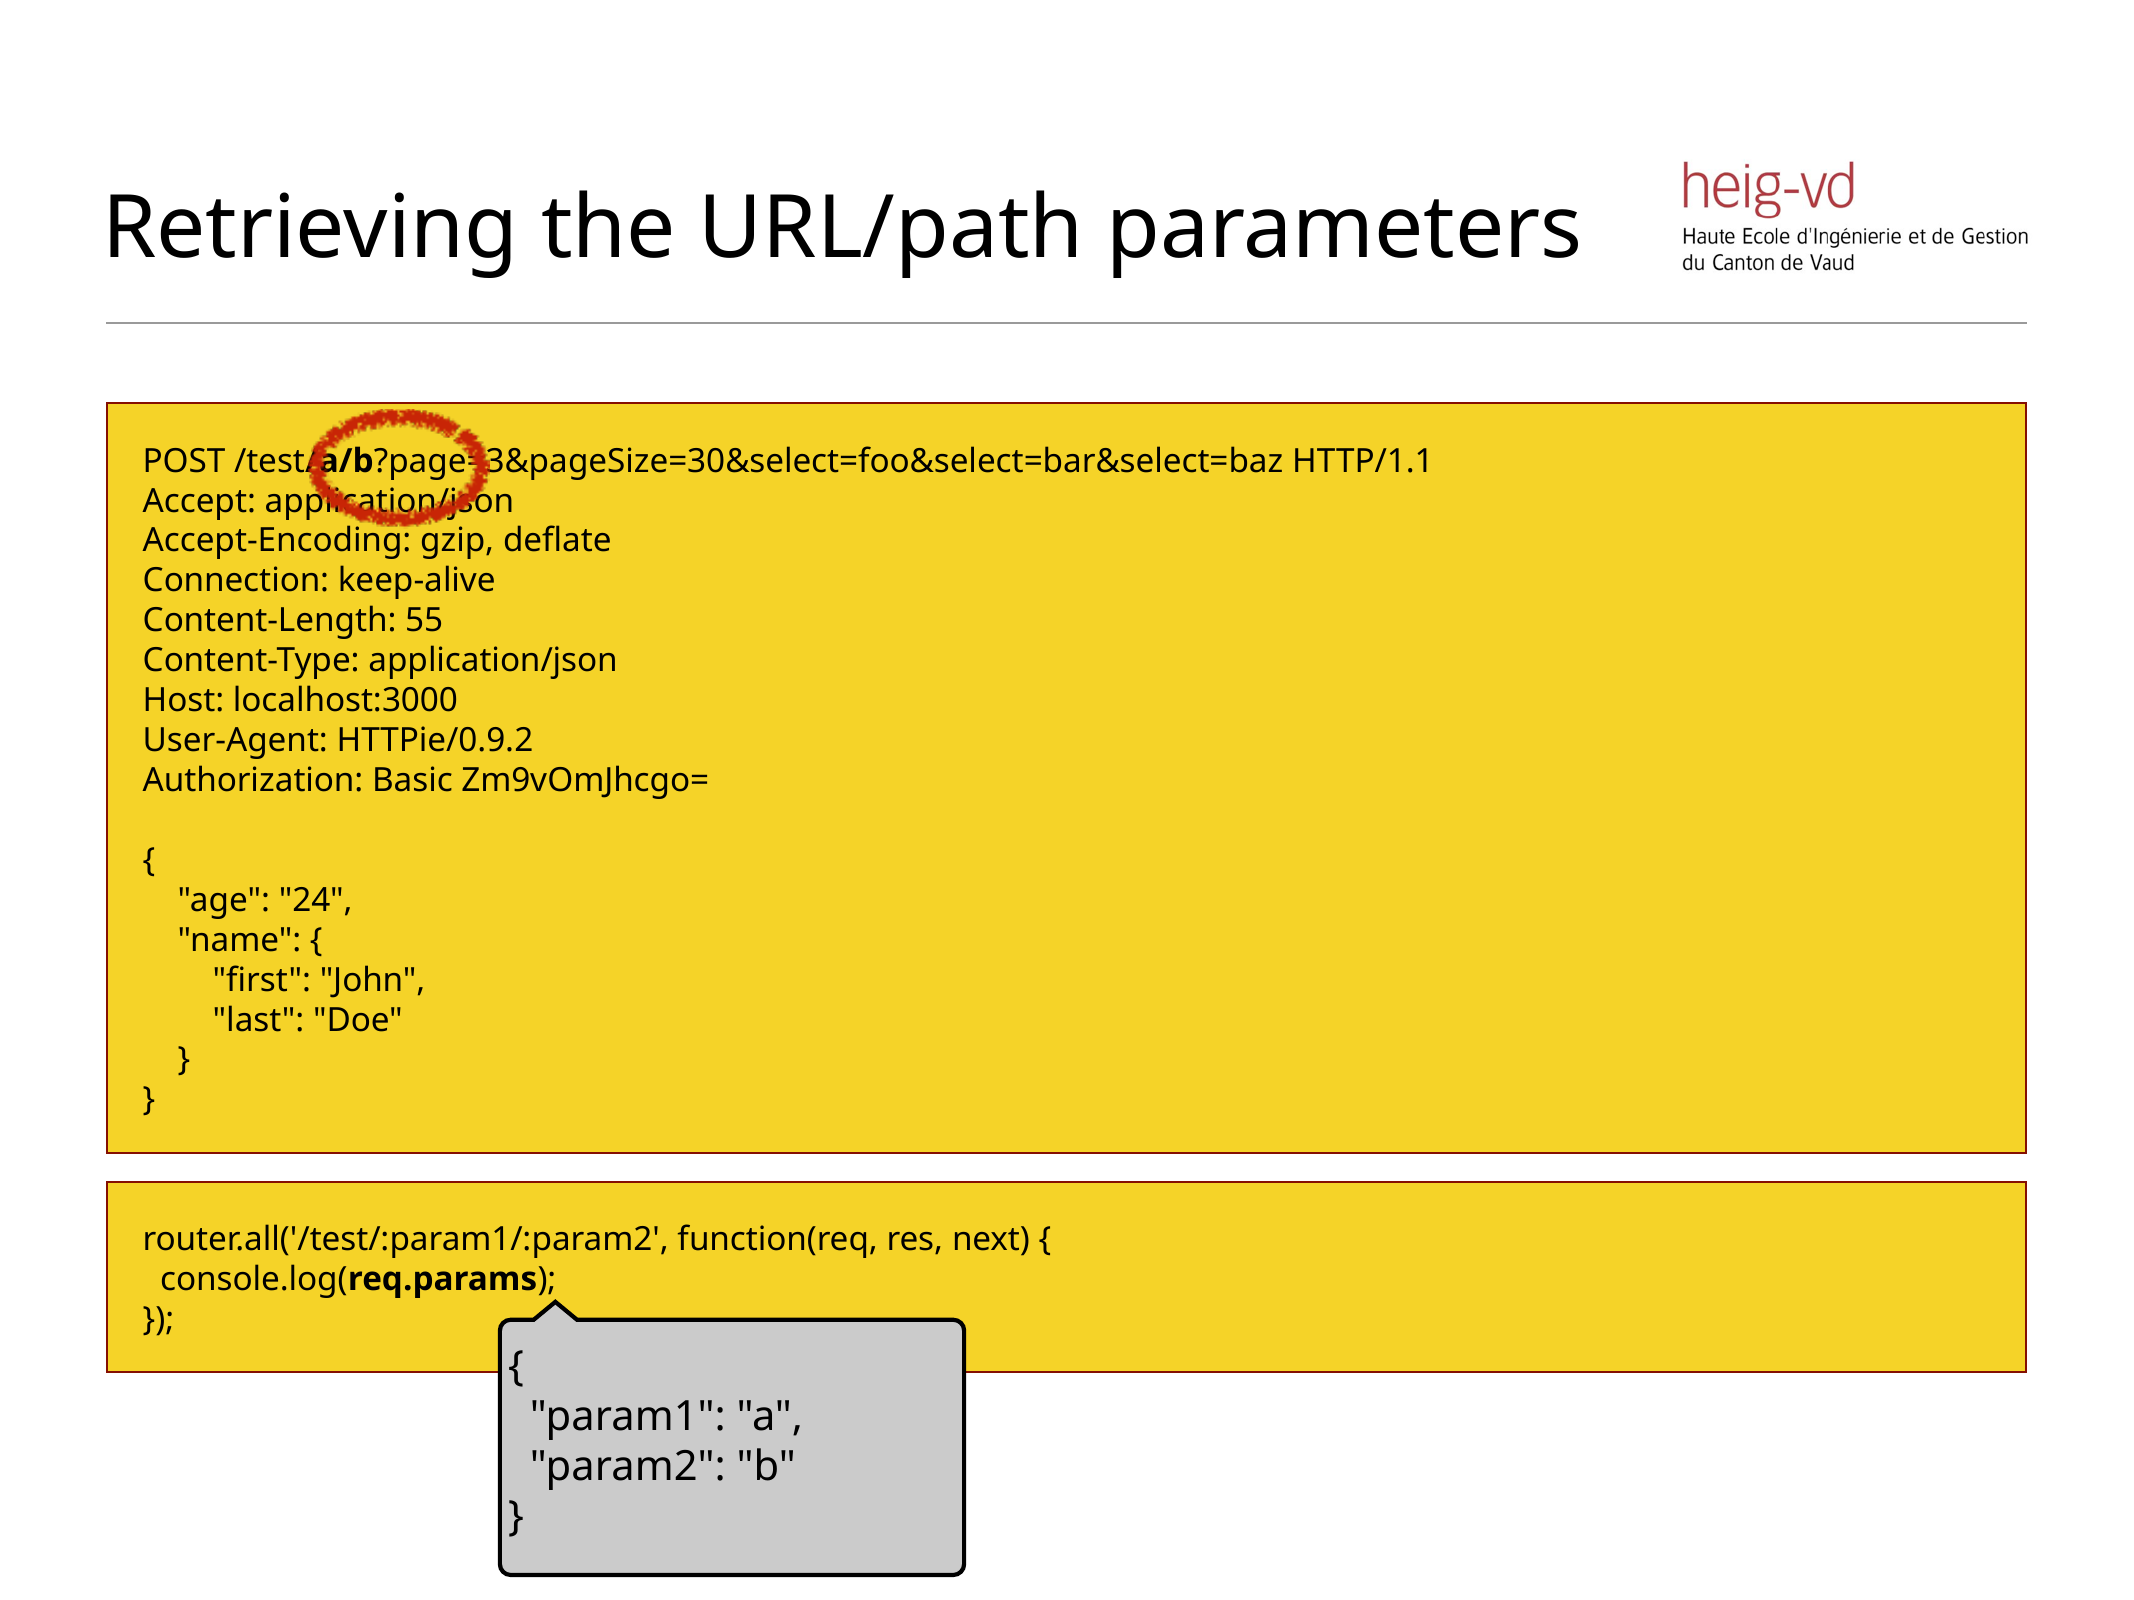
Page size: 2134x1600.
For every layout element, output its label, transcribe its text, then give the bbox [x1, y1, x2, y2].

text_box POST /test/a/b?page=3&pageSize=30&select=foo&select=bar&select=baz HTTP/1.1 Accept: application/json Accept-Encoding: gzip, deflate Connection: keep-alive Content-Length: 55 Content-Type: application/json Host: localhost:3000 User-Agent: HTTPie/0.9.2 Authorization: Basic Zm9vOmJhcgo= { "age": "24", "name": { "first": "John", "last": "Doe" } } [107, 403, 2027, 1153]
text_box { "param1": "a", "param2": "b" } [499, 1301, 965, 1576]
title Retrieving the URL/path parameters [93, 54, 2040, 284]
picture [308, 409, 490, 529]
text_box router.all('/test/:param1/:param2', function(req, res, next) { console.log(req.params); }); [107, 1181, 2027, 1373]
